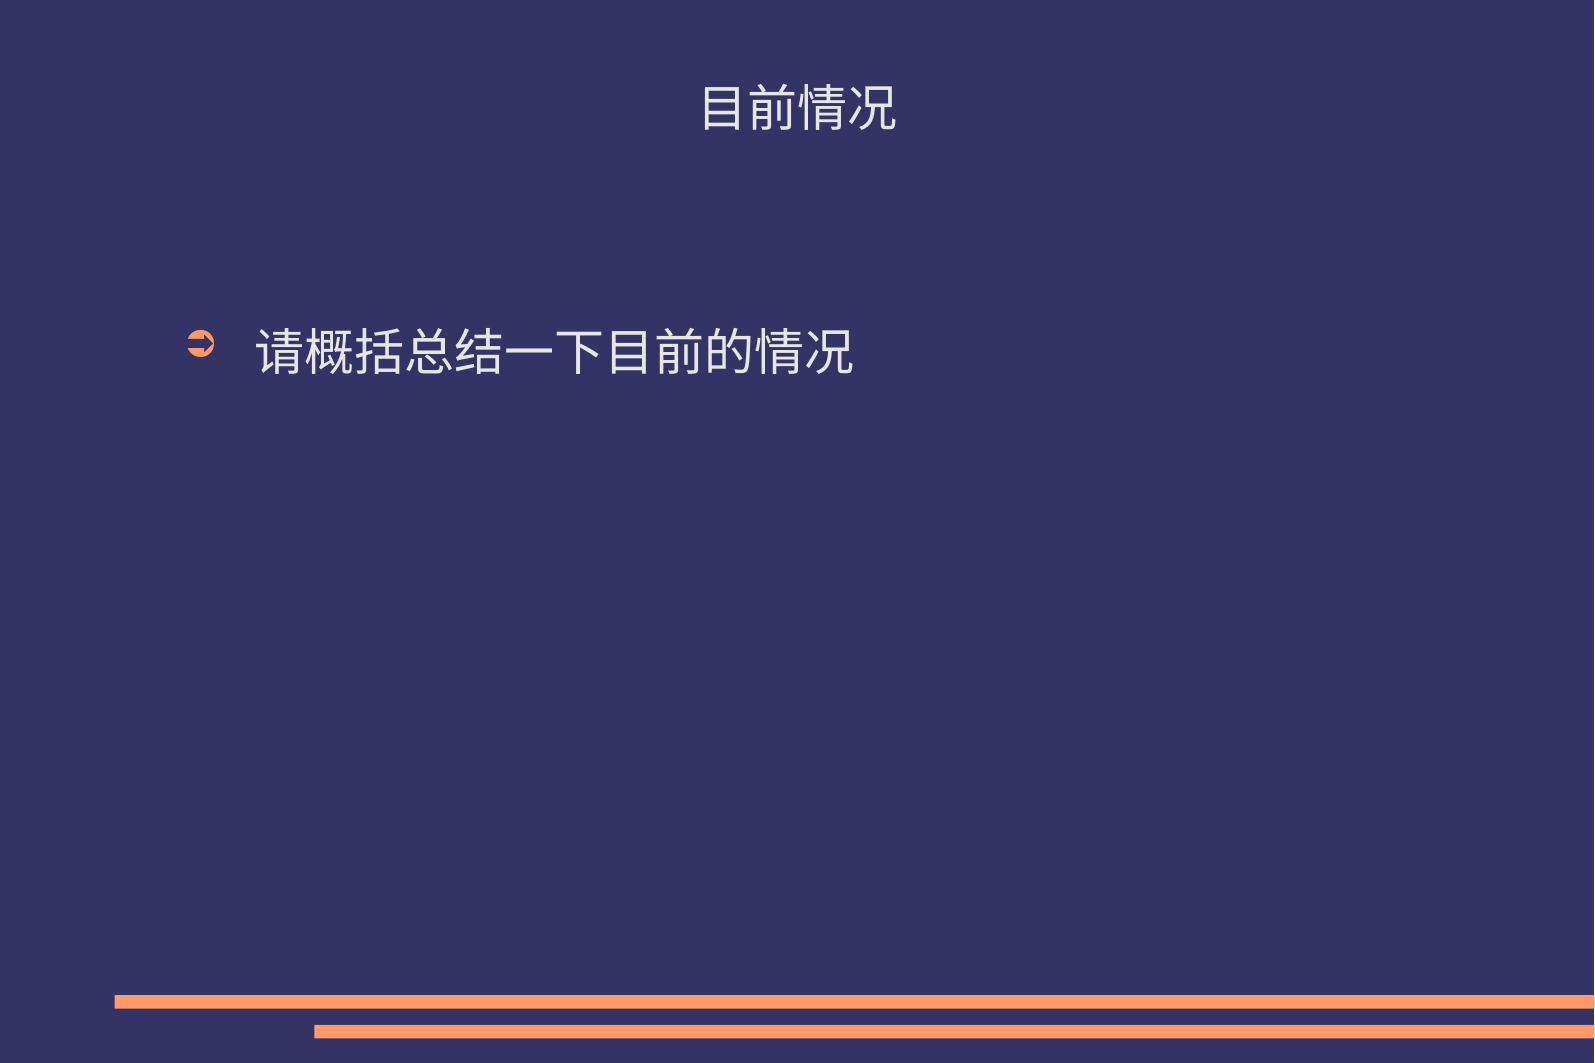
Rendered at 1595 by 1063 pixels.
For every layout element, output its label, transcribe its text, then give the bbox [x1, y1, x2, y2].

title 目前情况 [117, 16, 1479, 194]
list 请概括总结一下目前的情况 [172, 312, 1514, 983]
